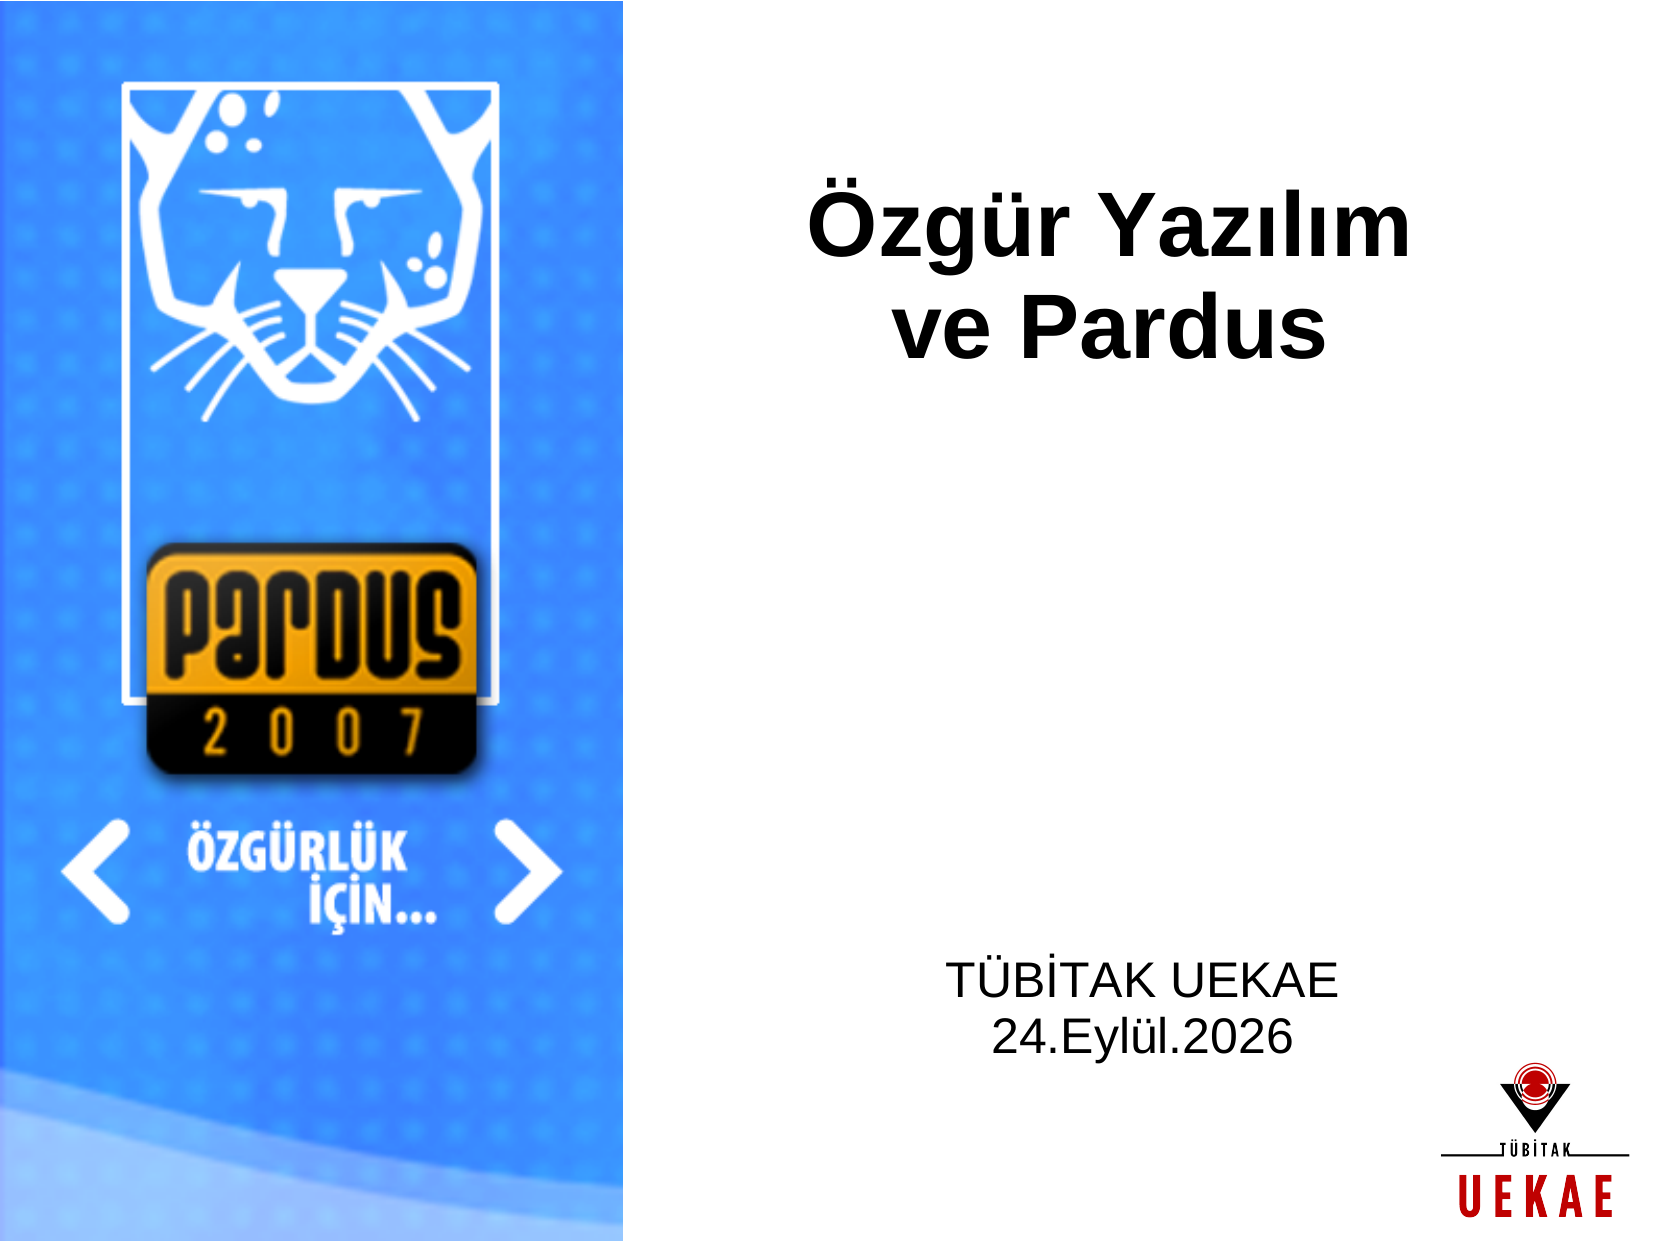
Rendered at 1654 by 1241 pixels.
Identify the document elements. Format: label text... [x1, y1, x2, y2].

picture [1435, 1057, 1636, 1222]
title Özgür Yazılım ve Pardus [649, 56, 1571, 495]
picture [0, 1, 623, 1241]
subtitle TÜBİTAK UEKAE 14.Ağustos.2008 [679, 915, 1571, 1102]
